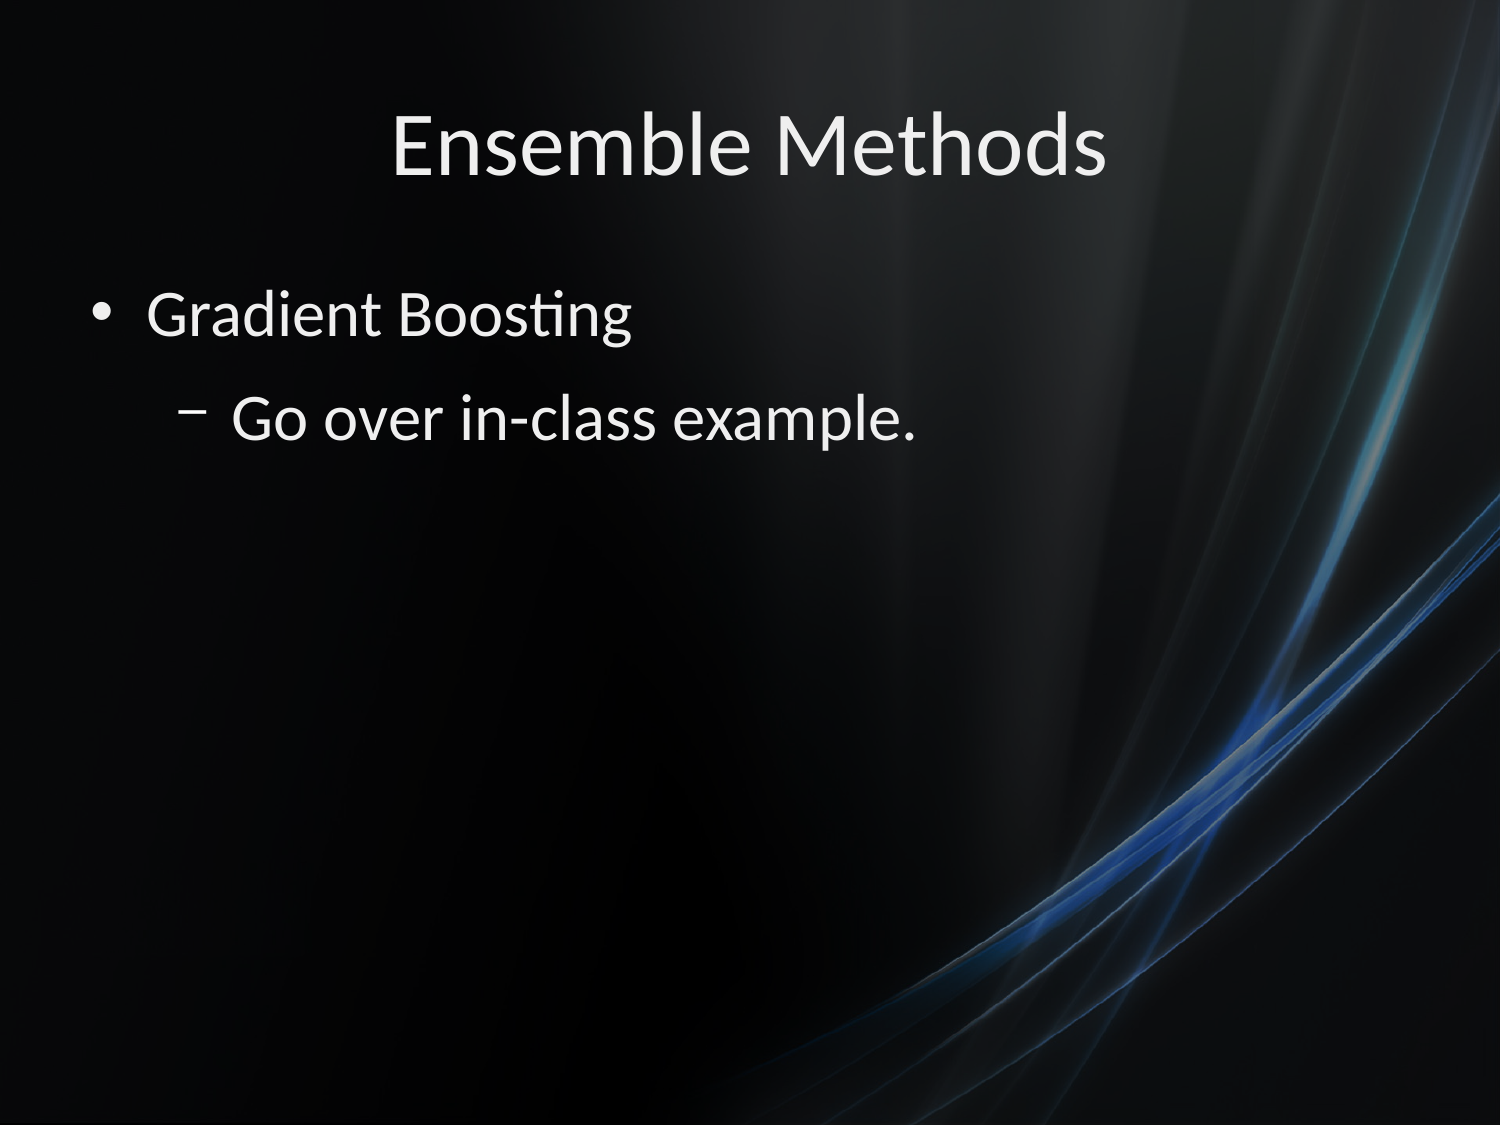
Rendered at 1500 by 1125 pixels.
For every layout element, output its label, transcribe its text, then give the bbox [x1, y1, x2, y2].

list Gradient Boosting Go over in-class example. [75, 262, 1425, 1005]
picture [0, 0, 1500, 1125]
title Ensemble Methods [75, 45, 1425, 233]
